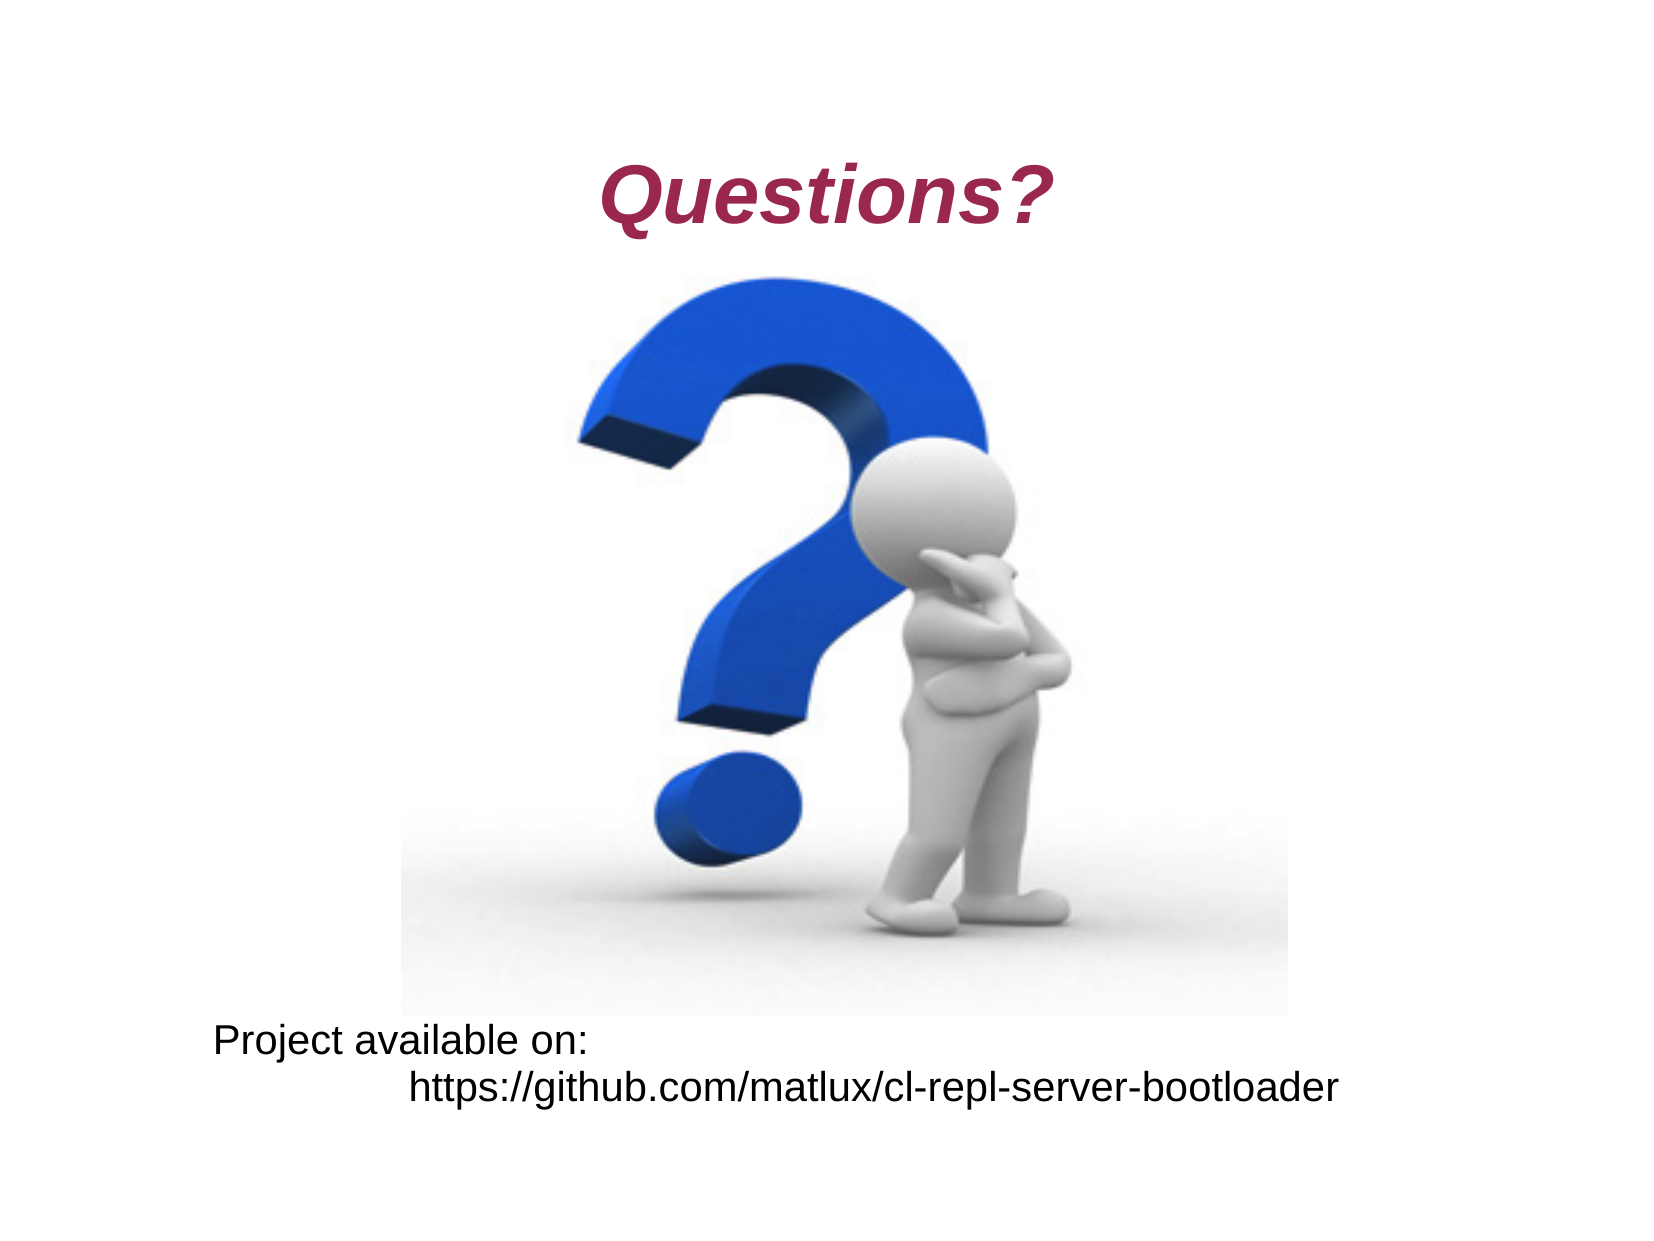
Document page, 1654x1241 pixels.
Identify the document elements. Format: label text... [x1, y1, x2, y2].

text_box Project available on: https://github.com/matlux/cl-repl-server-bootloader [94, 1016, 1536, 1110]
title Questions? [118, 90, 1536, 298]
picture [401, 298, 1288, 1016]
